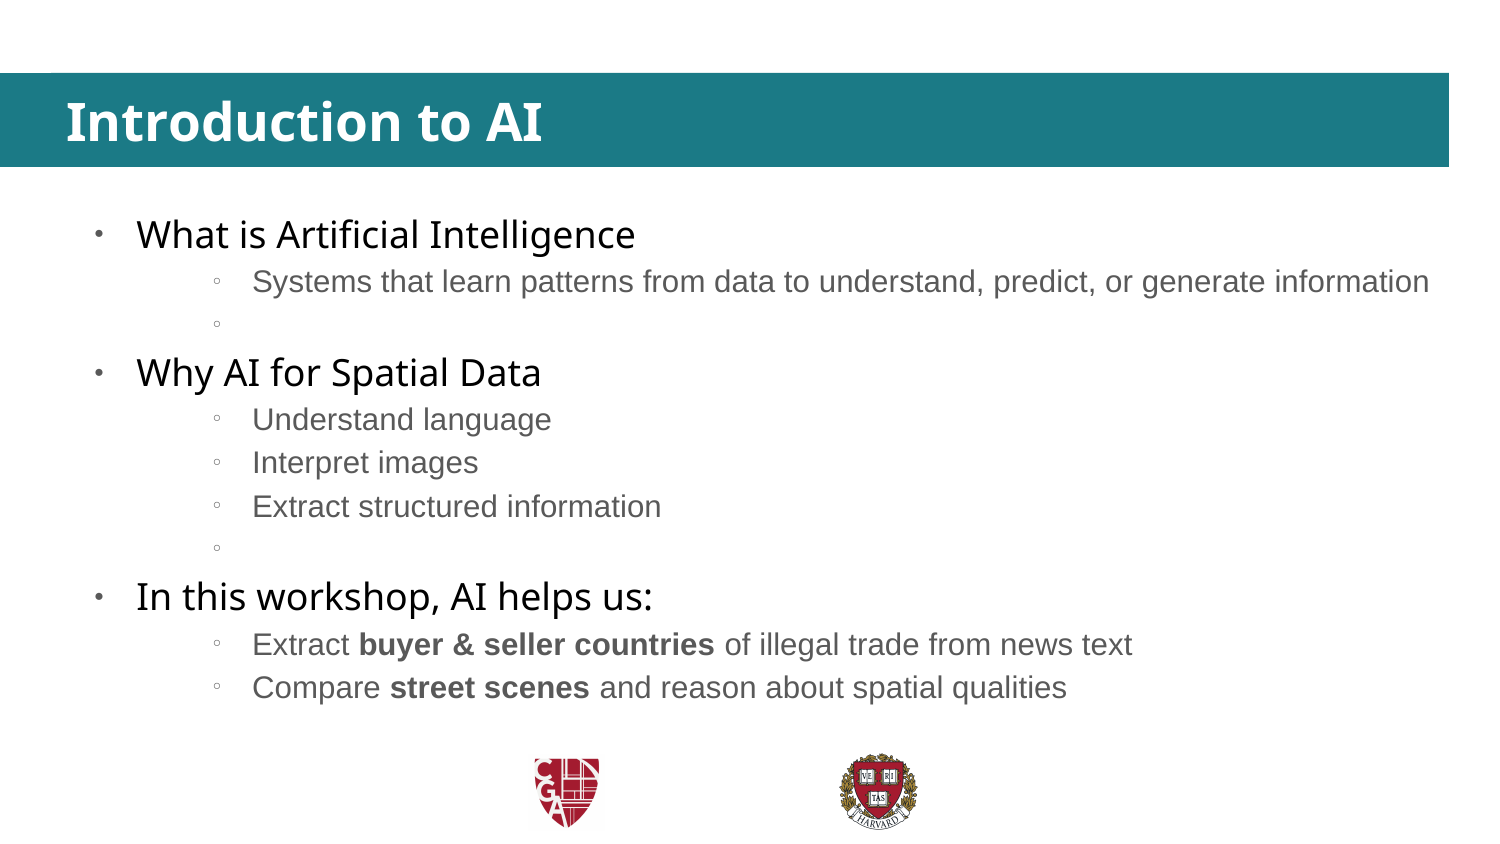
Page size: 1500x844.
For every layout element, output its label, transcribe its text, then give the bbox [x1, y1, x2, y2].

title Introduction to AI [51, 72, 1449, 167]
list What is Artificial Intelligence Systems that learn patterns from data to understand, predict, or generate information Why AI for Spatial Data Understand language Interpret images Extract structured information In this workshop, AI helps us: Extract buyer & seller countries of illegal trade from news text Compare street scenes and reason about spatial qualities [41, 166, 1440, 796]
